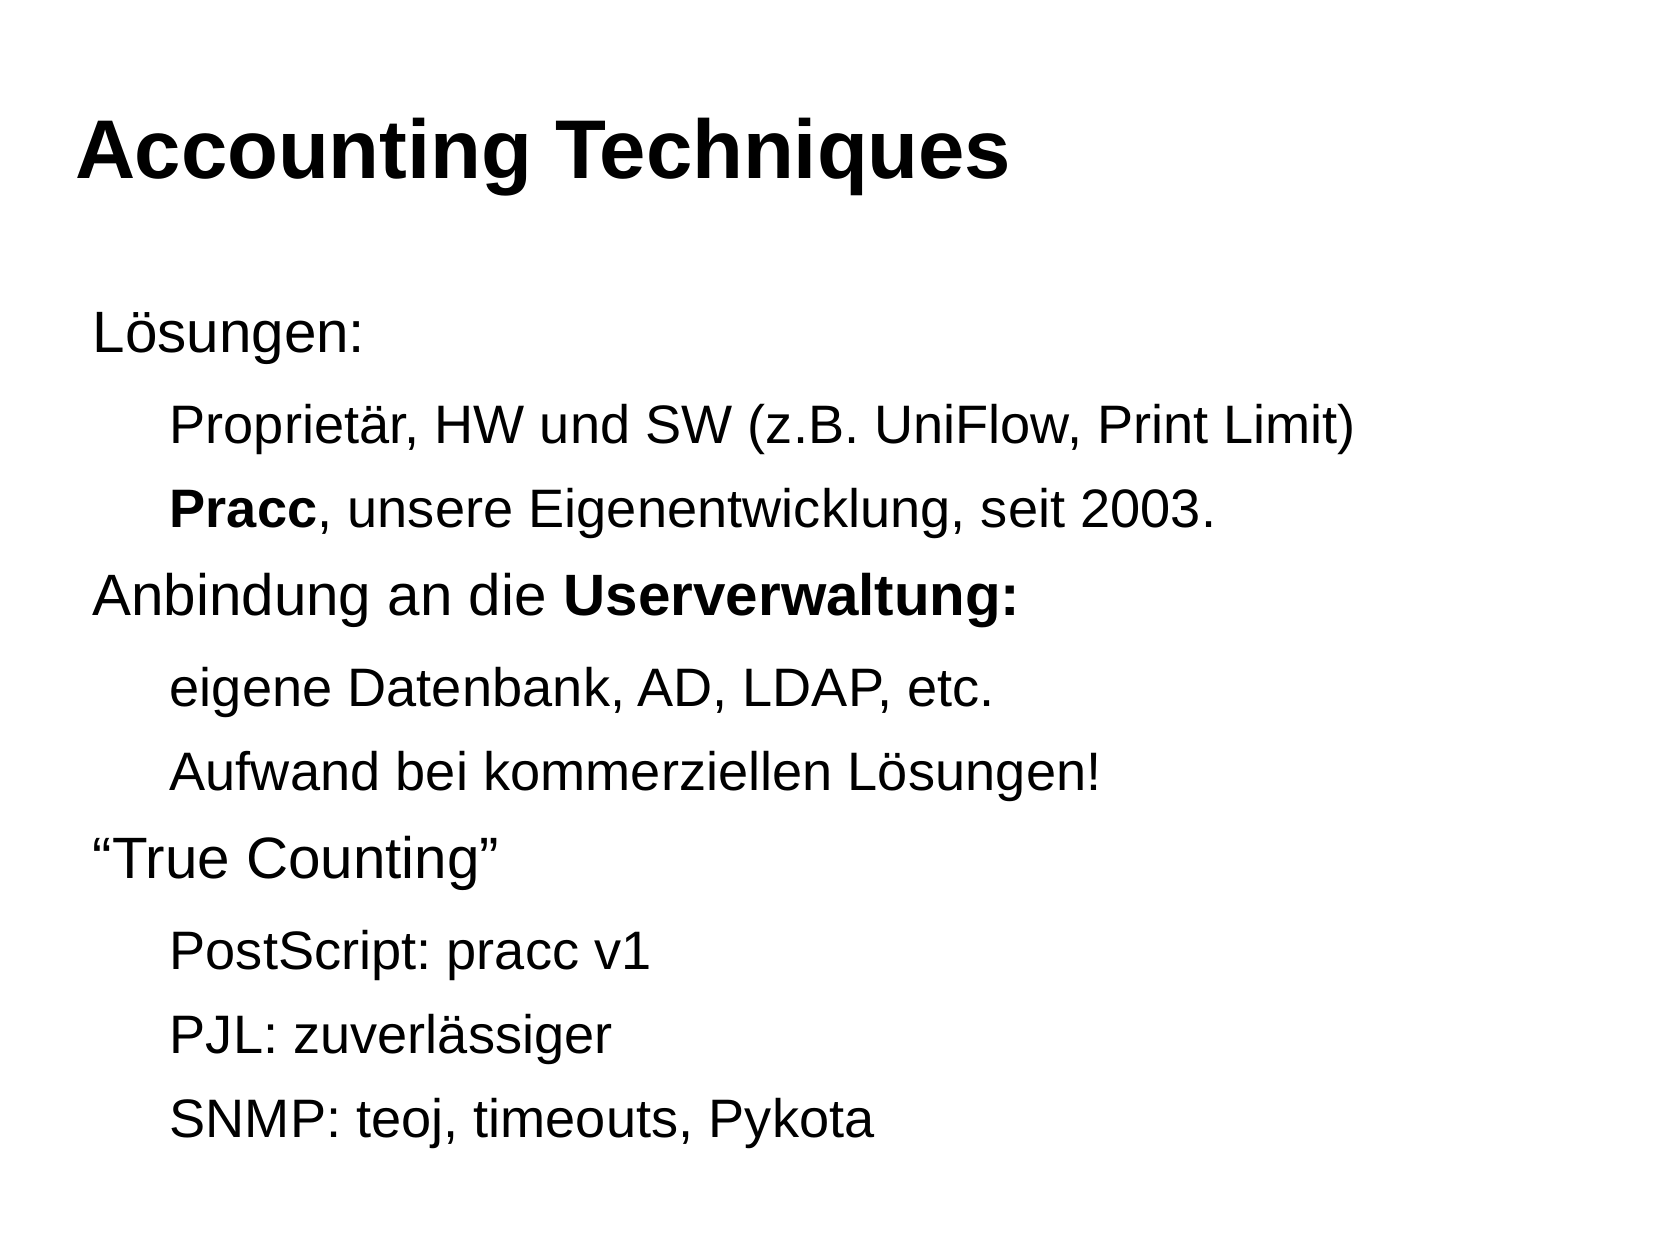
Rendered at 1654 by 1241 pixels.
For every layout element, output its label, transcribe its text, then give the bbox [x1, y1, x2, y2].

title Accounting Techniques [75, 44, 1576, 256]
list Lösungen: Proprietär, HW und SW (z.B. UniFlow, Print Limit) Pracc, unsere Eigenentwicklung, seit 2003. Anbindung an die Userverwaltung: eigene Datenbank, AD, LDAP, etc. Aufwand bei kommerziellen Lösungen! “True Counting” PostScript: pracc v1 PJL: zuverlässiger SNMP: teoj, timeouts, Pykota [75, 300, 1576, 1150]
